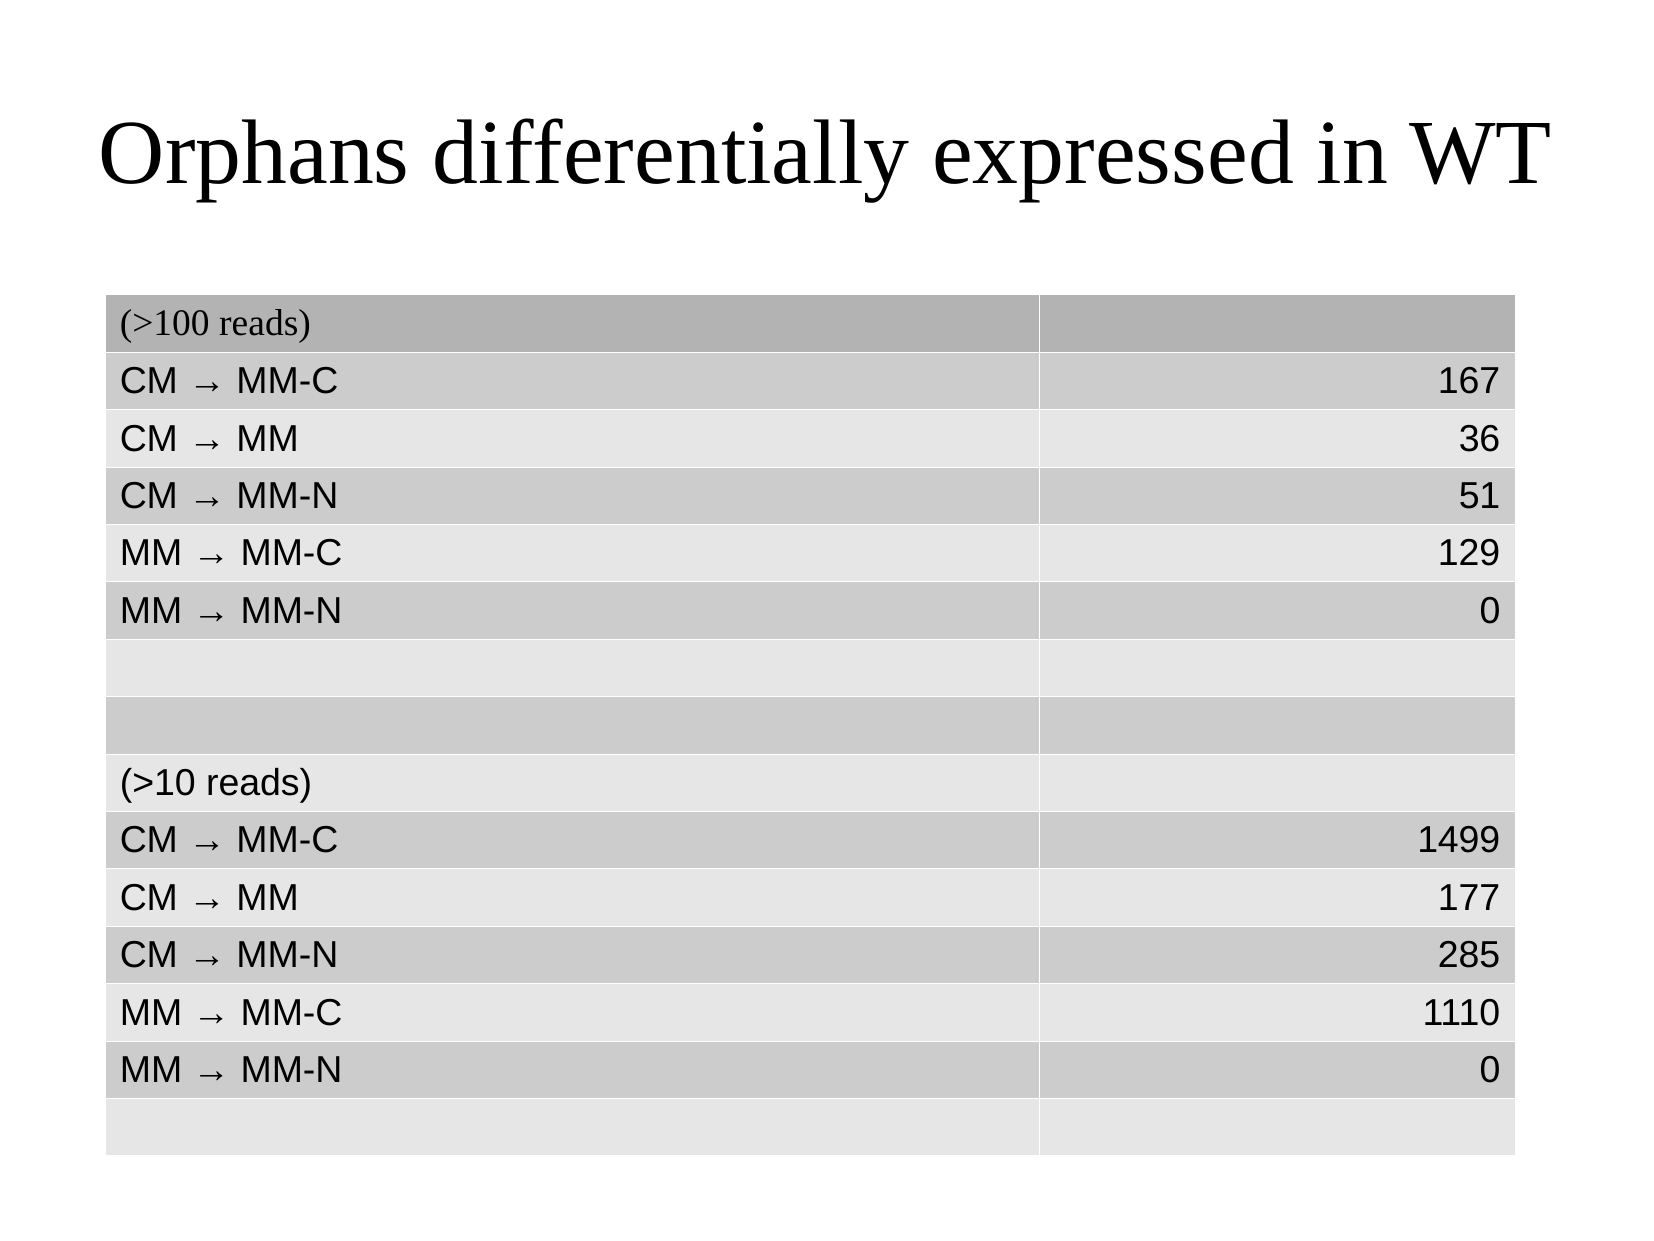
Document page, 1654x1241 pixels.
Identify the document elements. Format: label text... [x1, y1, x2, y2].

table_header [1040, 295, 1515, 352]
table_cell MM → MM-C [106, 984, 1039, 1041]
table_cell [106, 1099, 1039, 1155]
table_cell CM → MM-C [106, 353, 1039, 409]
table_cell 0 [1040, 1042, 1515, 1098]
table_cell CM → MM-N [106, 468, 1039, 524]
table_header (>100 reads) [106, 295, 1039, 352]
table_cell MM → MM-N [106, 1042, 1039, 1098]
table_cell CM → MM [106, 410, 1039, 467]
table_cell [106, 697, 1039, 754]
table_cell [1040, 1099, 1515, 1155]
table_cell 36 [1040, 410, 1515, 467]
table_cell 51 [1040, 468, 1515, 524]
table_cell [106, 640, 1039, 696]
table_cell 177 [1040, 869, 1515, 926]
table_cell CM → MM-C [106, 812, 1039, 868]
table_cell [1040, 640, 1515, 696]
table_cell MM → MM-C [106, 525, 1039, 581]
table_cell 129 [1040, 525, 1515, 581]
table_cell MM → MM-N [106, 582, 1039, 639]
title Orphans differentially expressed in WT [82, 49, 1571, 257]
table_cell [1040, 697, 1515, 754]
table_cell CM → MM-N [106, 927, 1039, 983]
table_cell CM → MM [106, 869, 1039, 926]
table_cell 285 [1040, 927, 1515, 983]
table_cell [1040, 755, 1515, 811]
table_cell 0 [1040, 582, 1515, 639]
table_cell 1110 [1040, 984, 1515, 1041]
table_cell (>10 reads) [106, 755, 1039, 811]
table_cell 167 [1040, 353, 1515, 409]
table_cell 1499 [1040, 812, 1515, 868]
